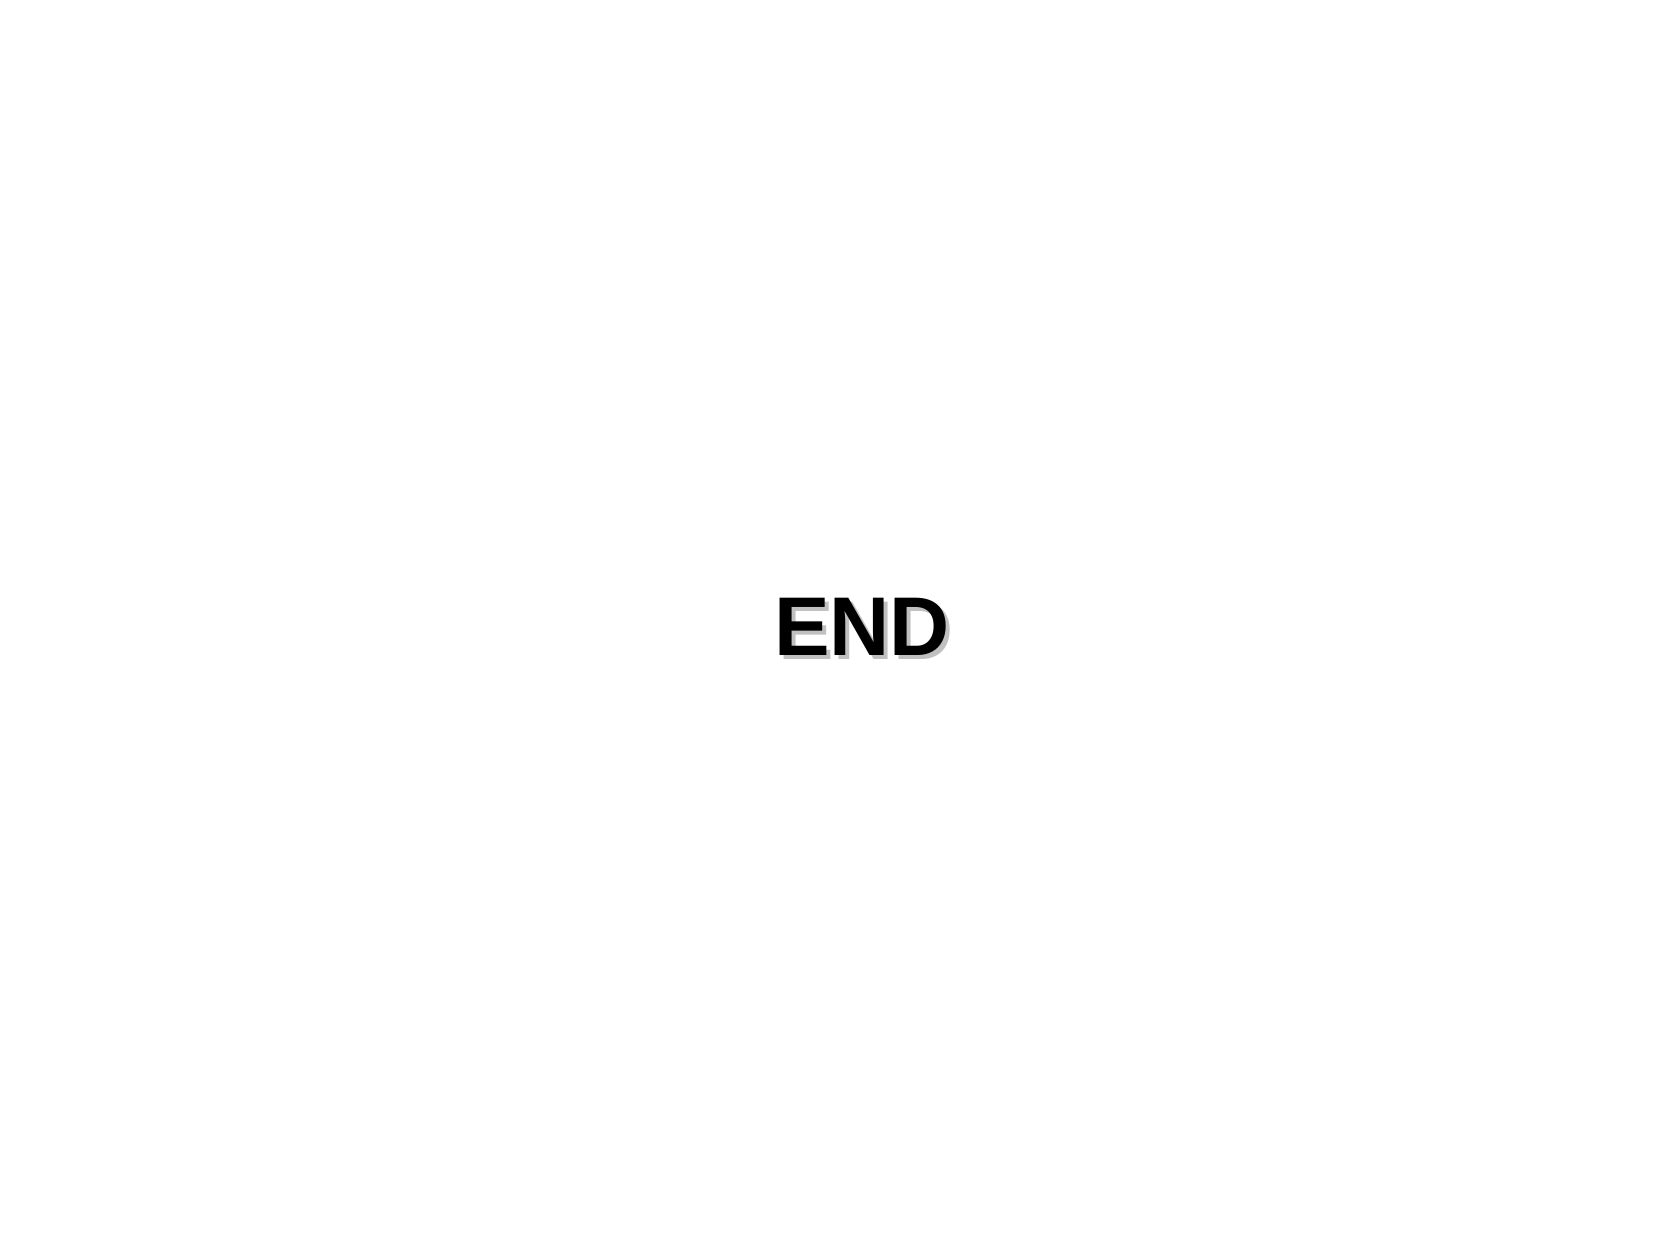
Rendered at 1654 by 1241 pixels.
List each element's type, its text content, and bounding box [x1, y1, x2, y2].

subtitle END [271, 166, 1453, 1087]
